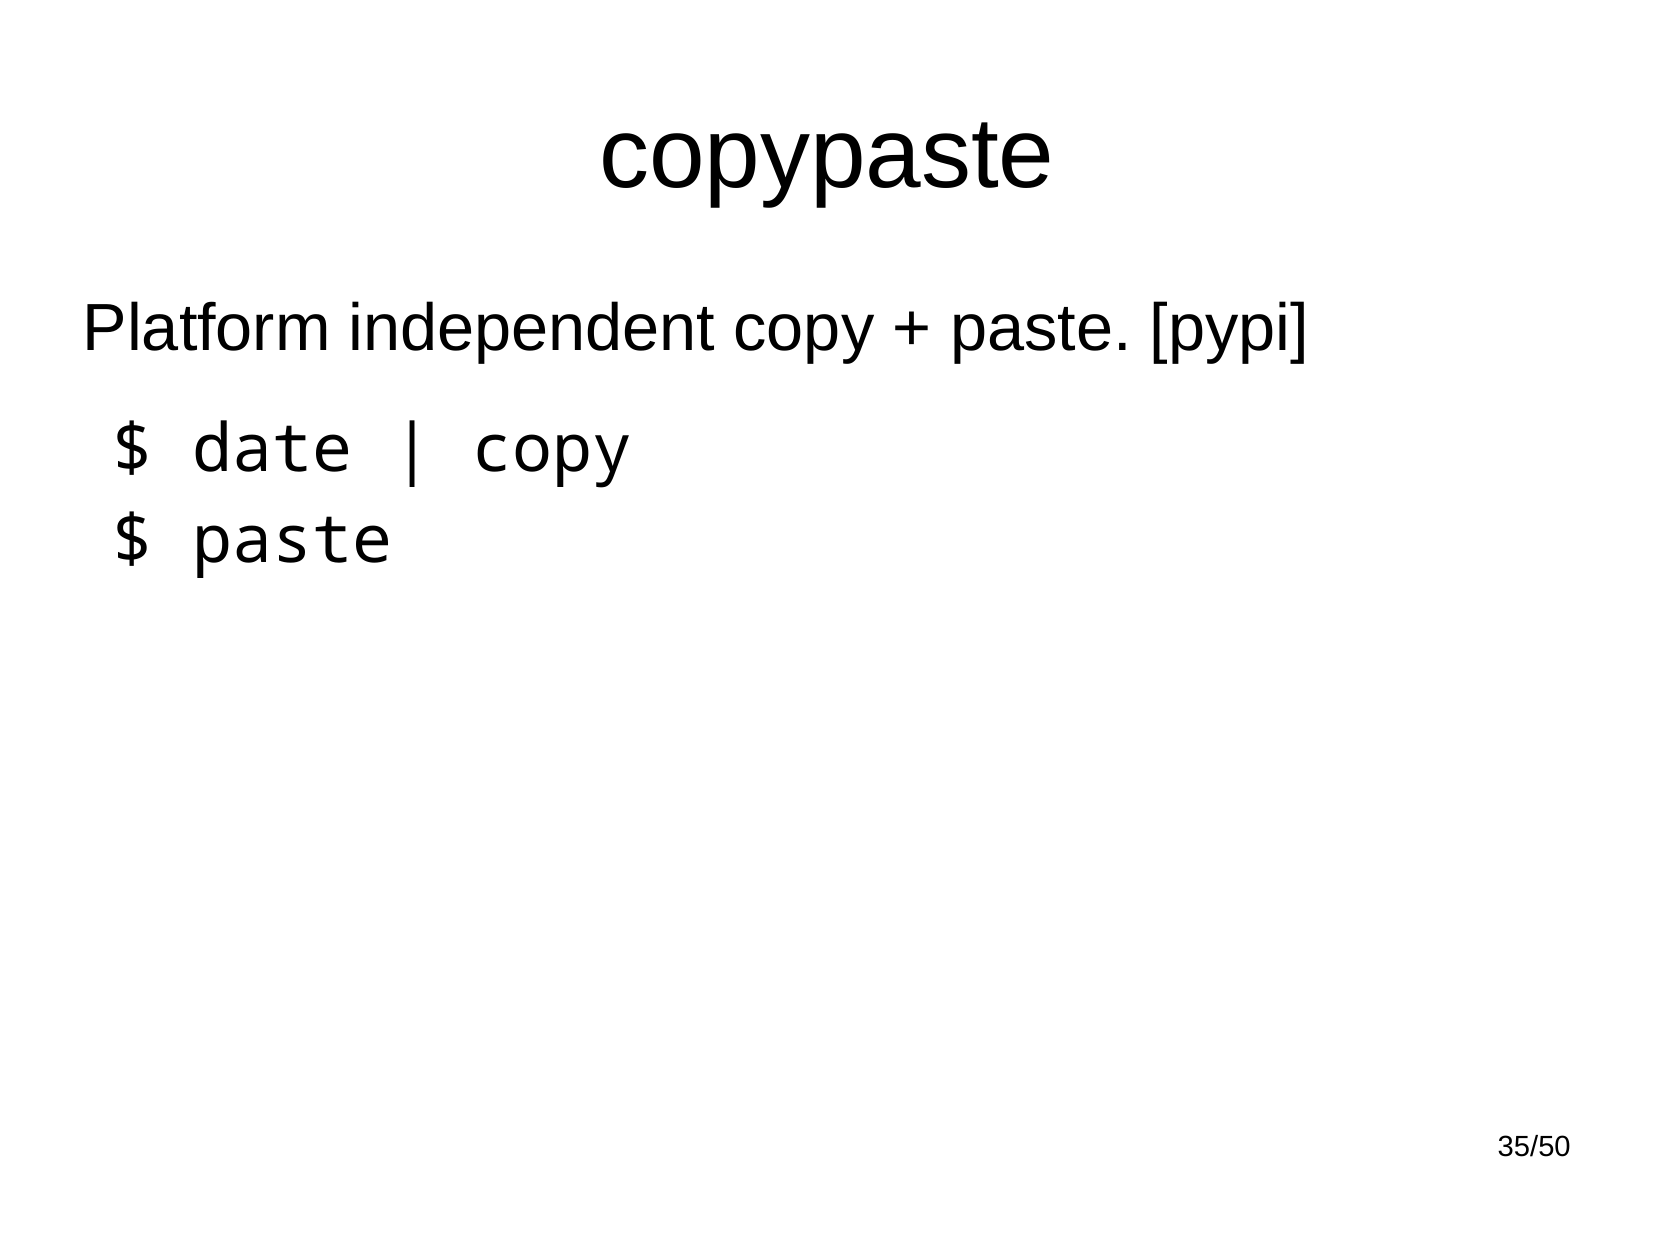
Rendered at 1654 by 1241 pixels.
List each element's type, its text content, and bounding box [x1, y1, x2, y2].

list Platform independent copy + paste. [pypi] $ date | copy $ paste [82, 290, 1571, 1010]
title copypaste [82, 97, 1571, 209]
